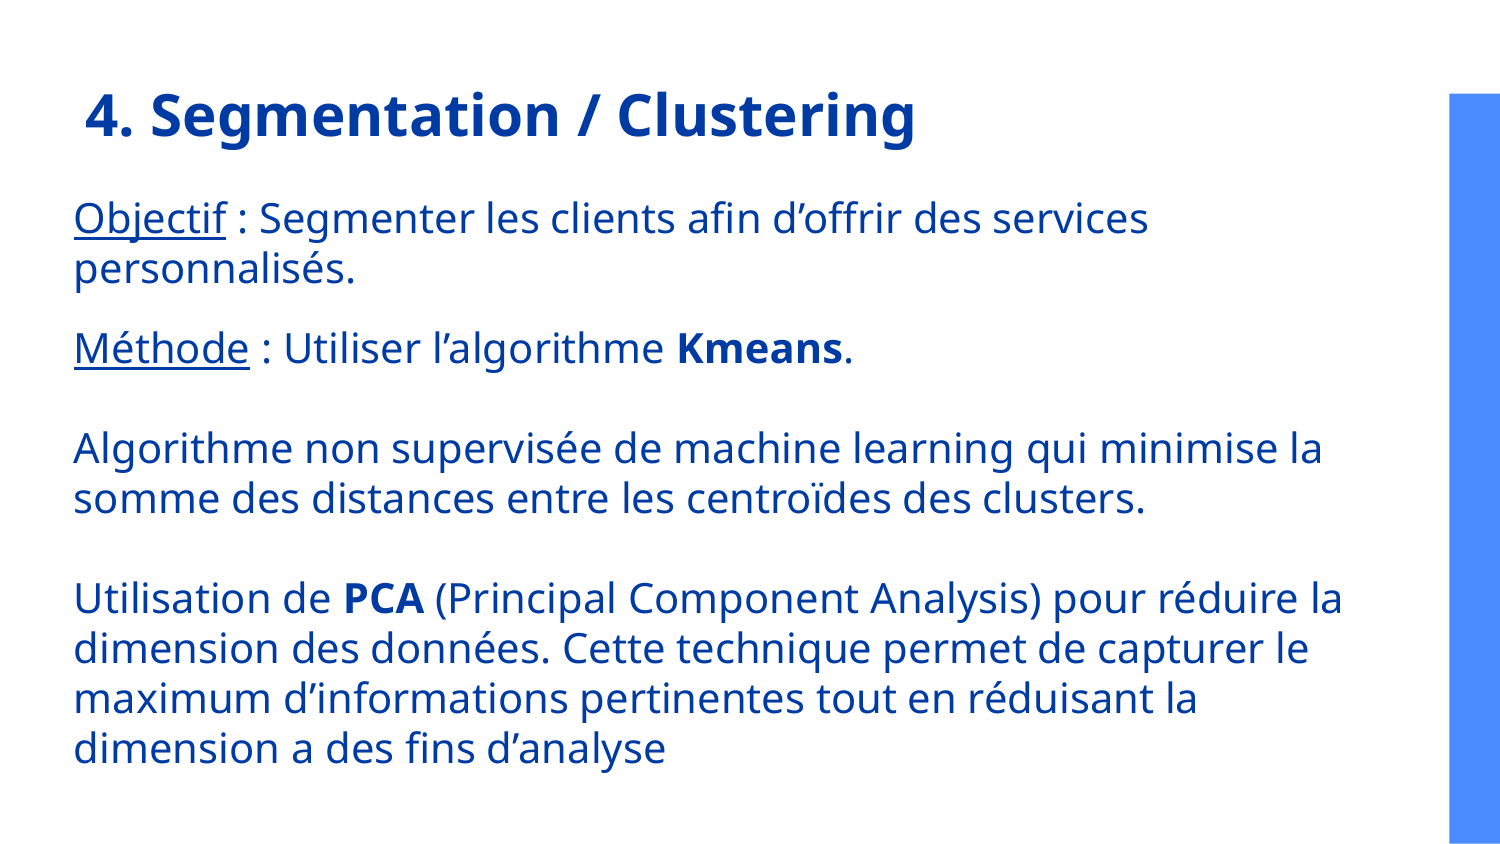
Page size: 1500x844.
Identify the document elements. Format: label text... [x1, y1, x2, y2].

title Objectif : Segmenter les clients afin d’offrir des services personnalisés. Méthode : Utiliser l’algorithme Kmeans. Algorithme non supervisée de machine learning qui minimise la somme des distances entre les centroïdes des clusters. Utilisation de PCA (Principal Component Analysis) pour réduire la dimension des données. Cette technique permet de capturer le maximum d’informations pertinentes tout en réduisant la dimension a des fins d’analyse [59, 177, 1418, 709]
title 4. Segmentation / Clustering [70, 62, 1394, 170]
